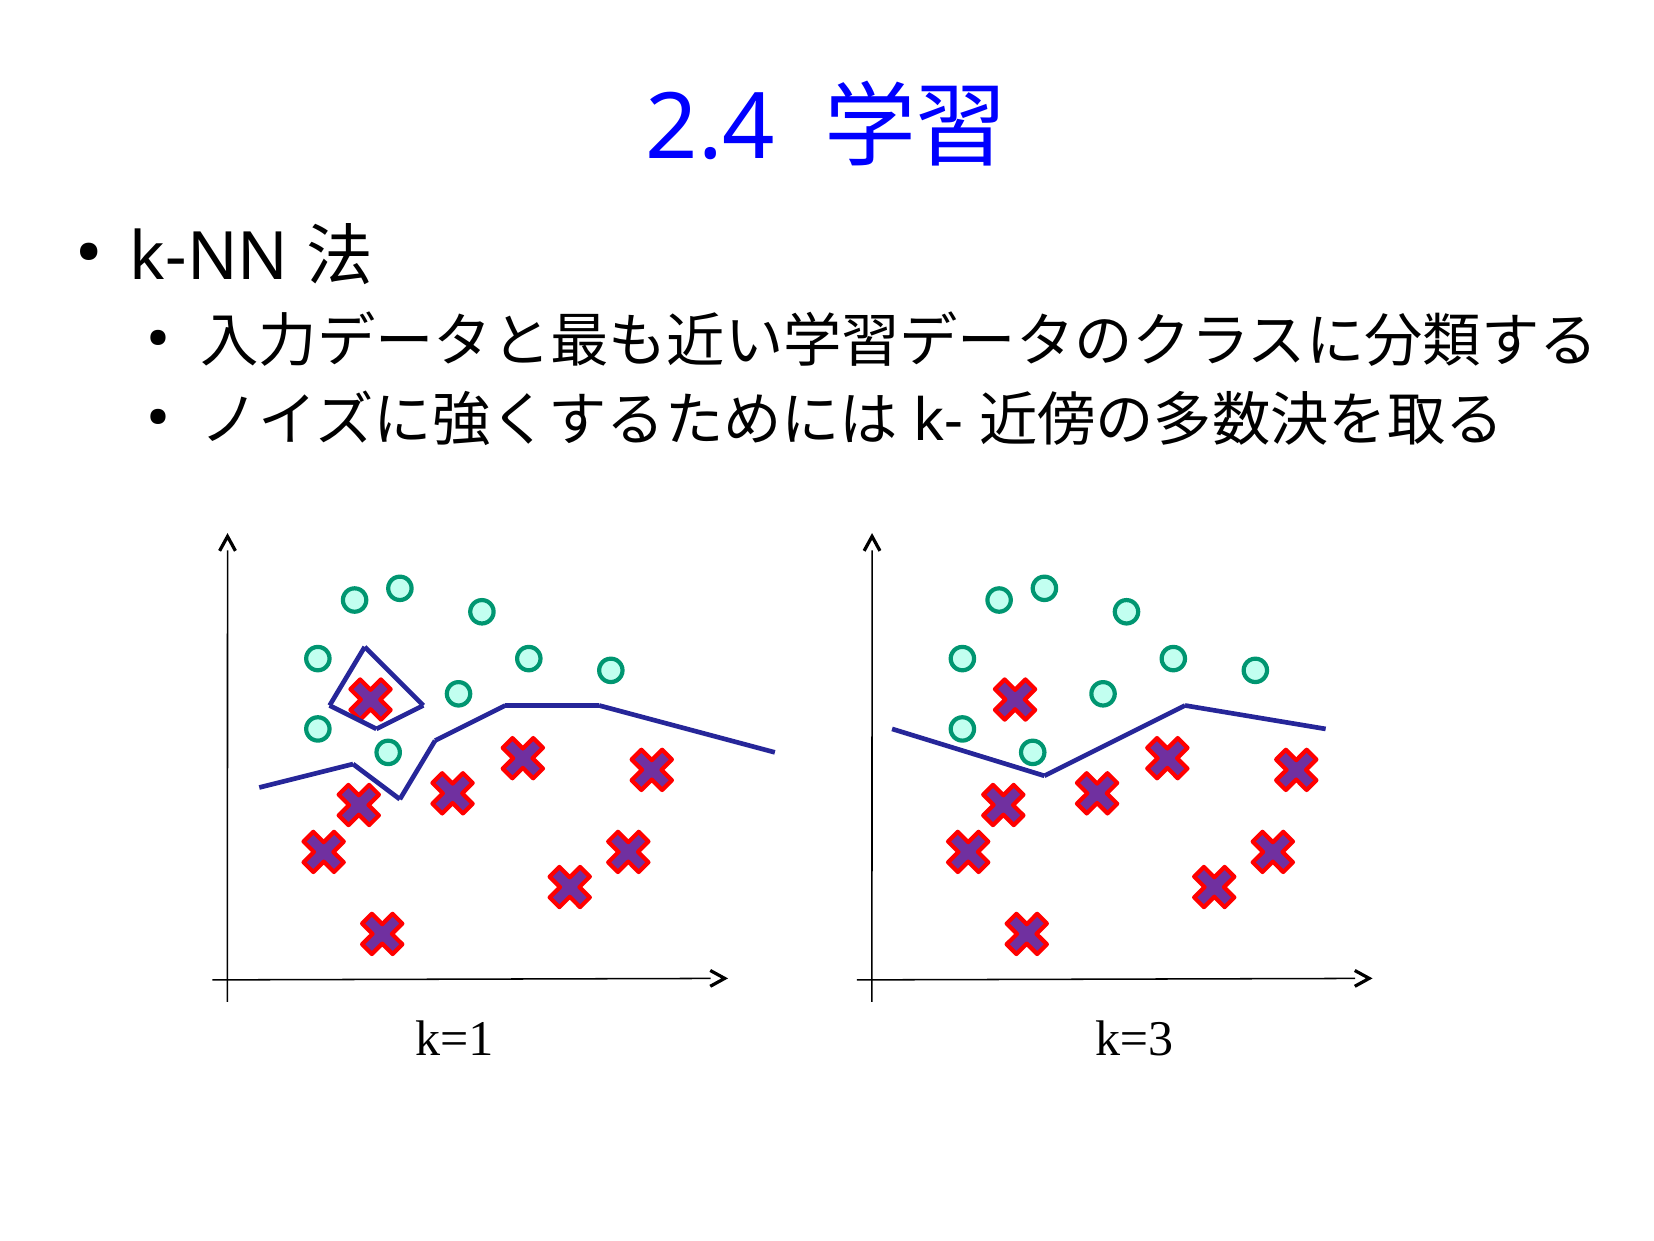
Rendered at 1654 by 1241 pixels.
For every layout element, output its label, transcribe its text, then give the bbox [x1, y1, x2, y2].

text_box [520, 650, 538, 667]
text_box [983, 784, 1024, 826]
text_box [1094, 685, 1112, 703]
text_box [549, 866, 590, 908]
text_box [473, 603, 491, 620]
text_box [346, 591, 363, 609]
text_box [309, 720, 327, 738]
text_box [362, 913, 403, 955]
text_box [502, 738, 543, 779]
text_box k=1 [400, 998, 509, 1074]
text_box [1194, 866, 1235, 908]
text_box [1006, 913, 1047, 955]
text_box [391, 580, 409, 597]
text_box [631, 749, 672, 790]
text_box [309, 650, 327, 667]
text_box [379, 744, 397, 761]
text_box [450, 685, 467, 703]
text_box [954, 650, 971, 667]
title 2.4 学習 [82, 49, 1571, 198]
text_box [608, 831, 649, 873]
text_box [1247, 662, 1264, 679]
text_box [1036, 580, 1053, 597]
text_box [350, 679, 391, 720]
text_box [1276, 749, 1317, 790]
text_box [432, 773, 473, 814]
text_box [1024, 744, 1041, 761]
text_box [1118, 603, 1135, 621]
text_box k=3 [1080, 998, 1189, 1074]
text_box [990, 591, 1008, 609]
text_box [338, 784, 379, 826]
text_box [954, 720, 971, 738]
text_box [1147, 738, 1188, 779]
list k-NN法 入力データと最も近い学習データのクラスに分類する ノイズに強くするためにはk-近傍の多数決を取る [59, 208, 1625, 1006]
text_box [994, 679, 1036, 720]
text_box [1165, 650, 1182, 667]
text_box [1076, 773, 1118, 814]
text_box [948, 831, 989, 873]
text_box [303, 831, 344, 873]
text_box [602, 662, 620, 679]
text_box [1252, 831, 1293, 873]
